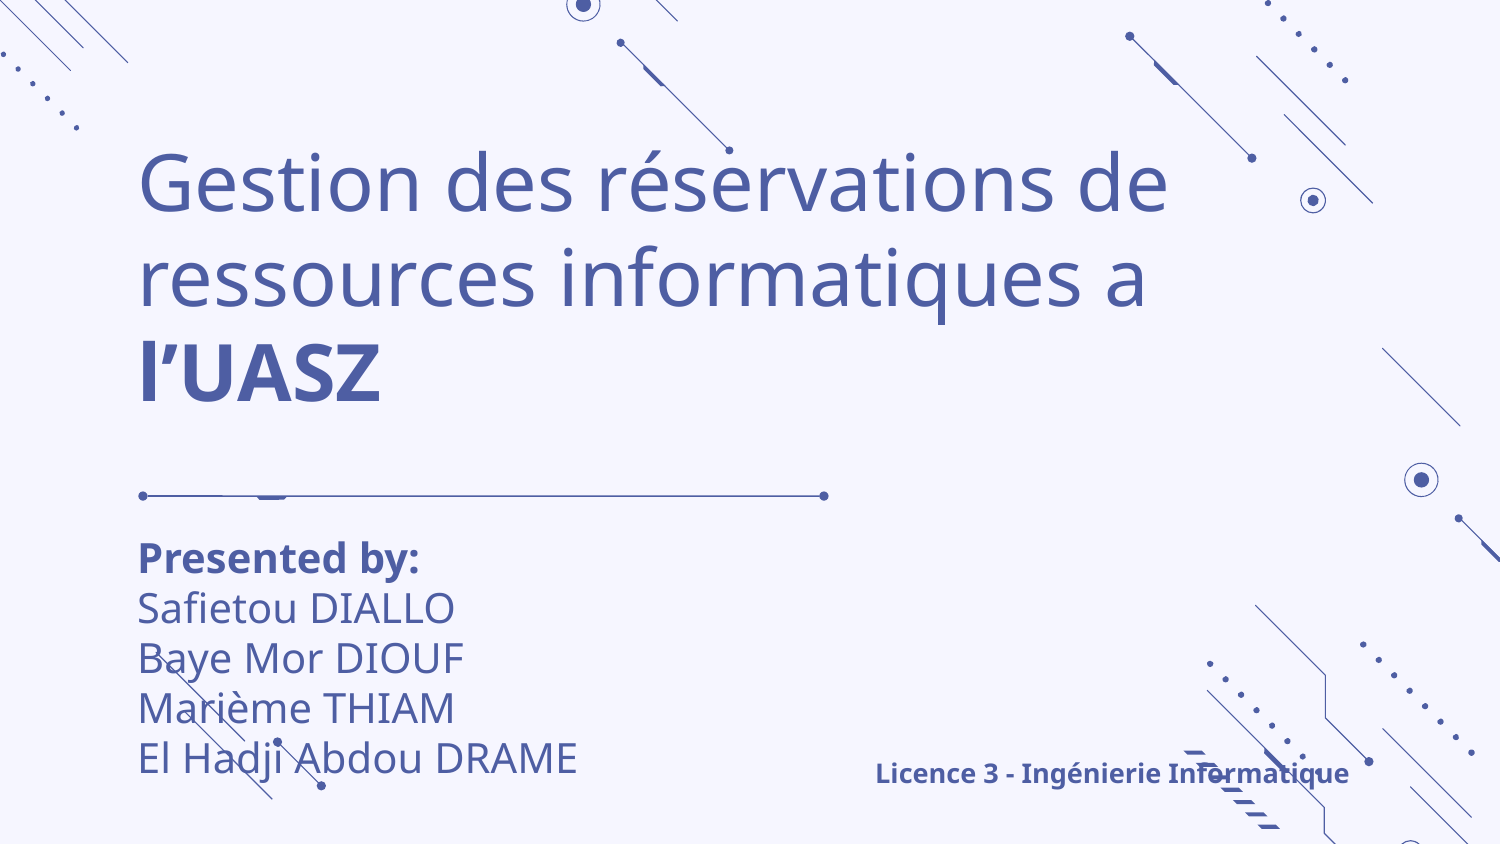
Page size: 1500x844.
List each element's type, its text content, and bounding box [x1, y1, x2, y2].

text_box [1207, 660, 1214, 668]
text_box [1421, 703, 1429, 710]
text_box [1206, 689, 1259, 741]
text_box [1222, 676, 1229, 683]
text_box [1237, 691, 1245, 698]
text_box Licence 3 - Ingénierie Informatique [860, 741, 1426, 800]
text_box [1360, 641, 1367, 648]
text_box [1391, 672, 1398, 679]
text_box [183, 710, 273, 800]
text_box [1422, 800, 1469, 844]
text_box [1269, 722, 1276, 729]
title Gestion des réservations de ressources informatiques a l’UASZ [122, 131, 1263, 461]
text_box [138, 491, 148, 501]
text_box [1437, 718, 1444, 725]
text_box [1375, 656, 1382, 664]
text_box [1406, 687, 1413, 694]
text_box [1382, 728, 1396, 741]
text_box [1245, 812, 1268, 817]
text_box [1316, 800, 1336, 844]
text_box [1468, 749, 1475, 756]
text_box [155, 651, 246, 742]
text_box [1253, 707, 1260, 714]
text_box [1255, 604, 1350, 741]
text_box [1232, 800, 1256, 805]
text_box [272, 737, 326, 791]
text_box [819, 491, 829, 501]
text_box [1257, 824, 1280, 829]
text_box [1426, 771, 1472, 818]
text_box [1452, 733, 1459, 741]
text_box [1401, 840, 1420, 844]
subtitle Presented by: Safietou DIALLO Baye Mor DIOUF Marième THIAM El Hadji Abdou DRAME [122, 531, 1263, 800]
